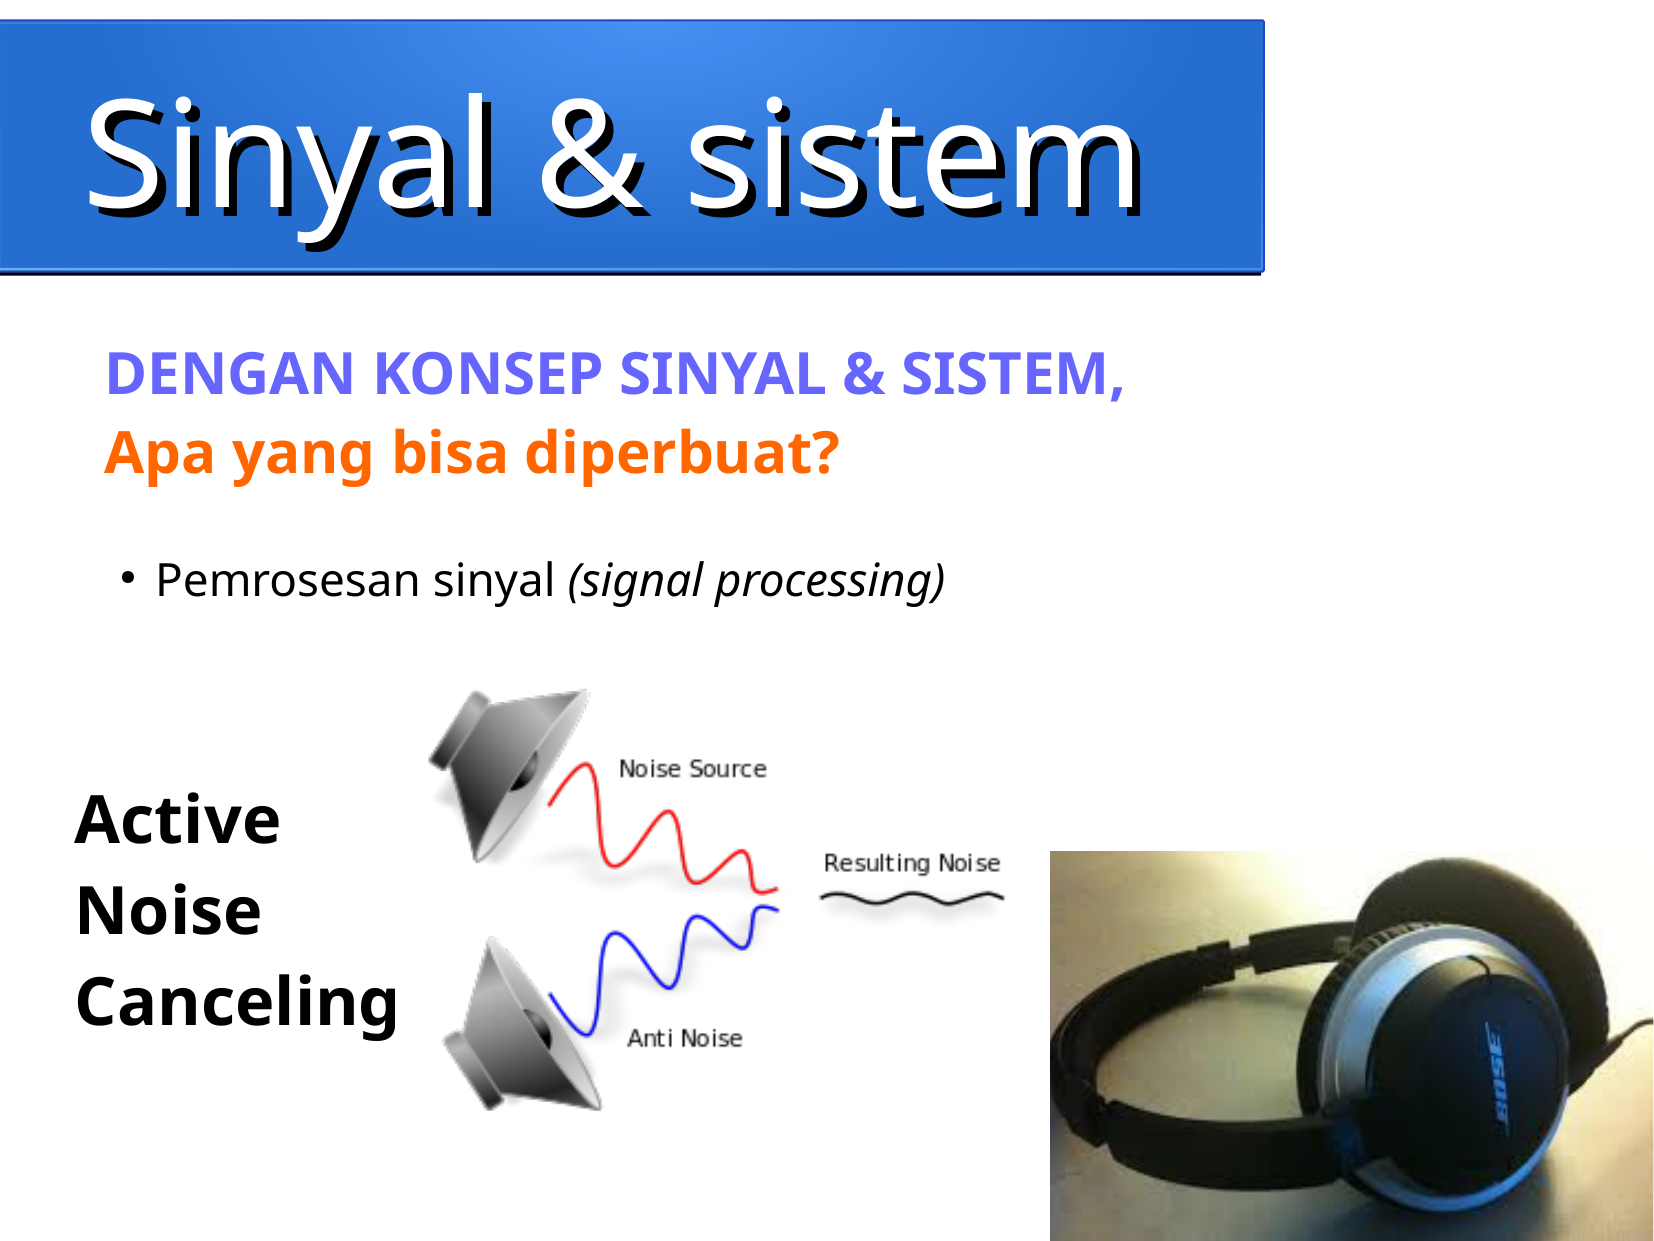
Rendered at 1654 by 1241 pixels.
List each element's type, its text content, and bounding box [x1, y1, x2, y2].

text_box Pemrosesan sinyal (signal processing) [105, 540, 954, 607]
text_box DENGAN KONSEP SINYAL & SISTEM, Apa yang bisa diperbuat? [90, 325, 1183, 472]
title Sinyal & sistem [82, 47, 1235, 252]
text_box Active Noise Canceling [60, 765, 418, 1006]
picture [390, 644, 1654, 1241]
